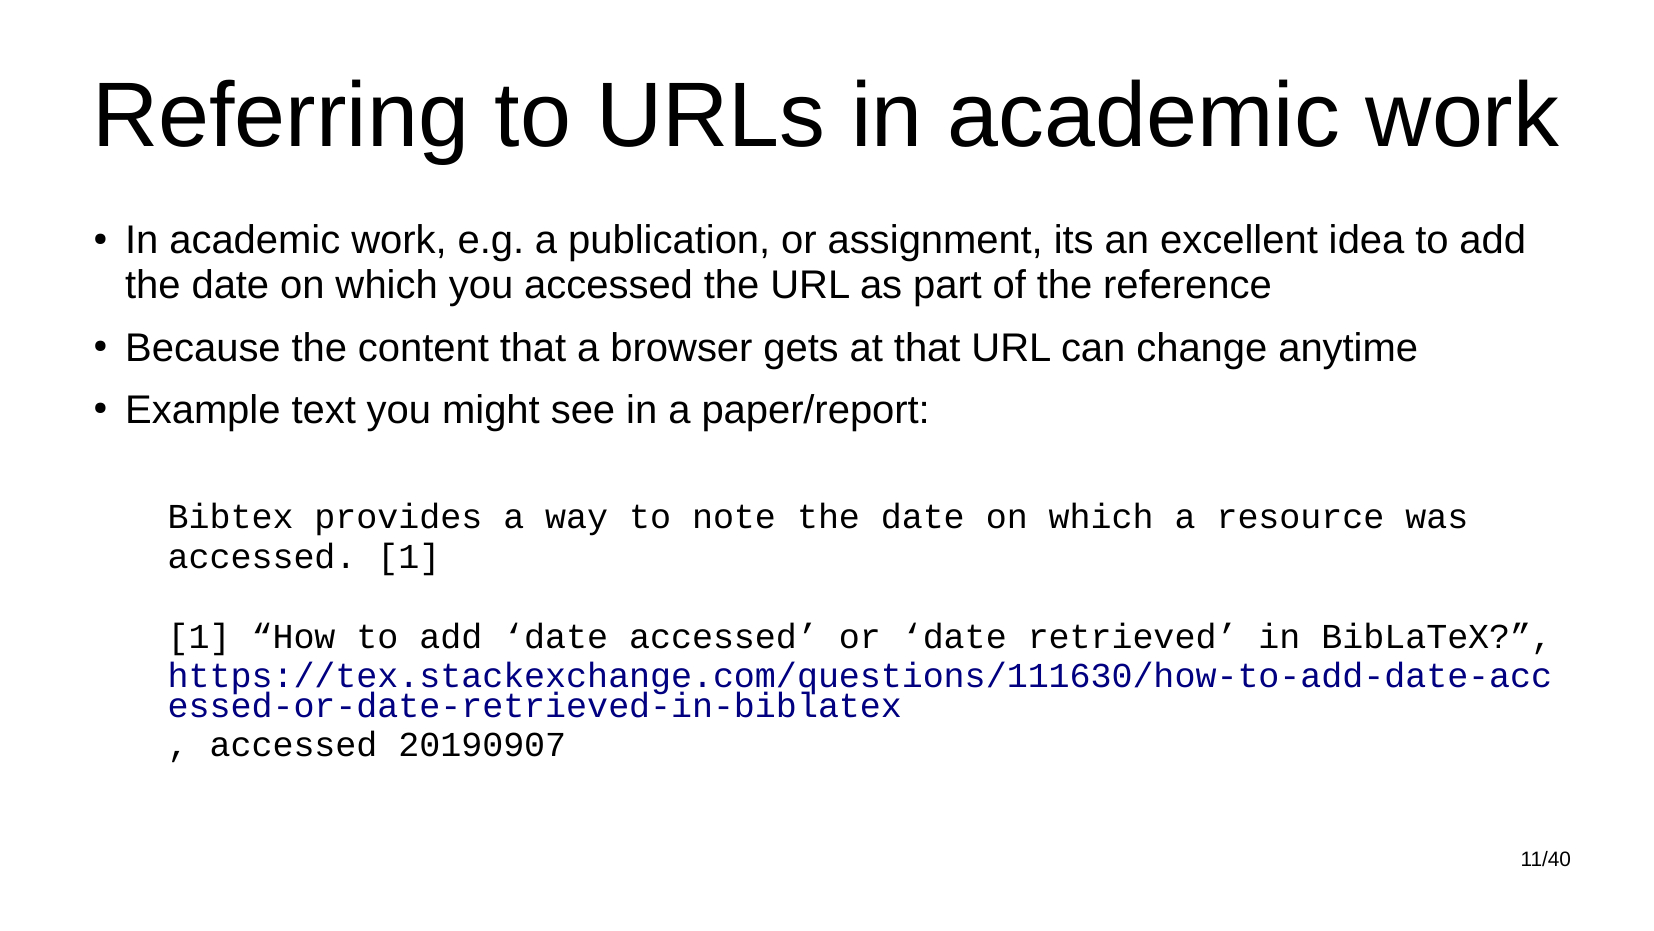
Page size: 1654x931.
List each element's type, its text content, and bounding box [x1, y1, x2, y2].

list In academic work, e.g. a publication, or assignment, its an excellent idea to add the date on which you accessed the URL as part of the reference Because the content that a browser gets at that URL can change anytime Example text you might see in a paper/report: Bibtex provides a way to note the date on which a resource was accessed. [1] [1] “How to add ‘date accessed’ or ‘date retrieved’ in BibLaTeX?”, https://tex.stackexchange.com/questions/111630/how-to-add-date-accessed-or-date-retrieved-in-biblatex, accessed 20190907 [82, 217, 1571, 758]
title Referring to URLs in academic work [82, 37, 1571, 193]
